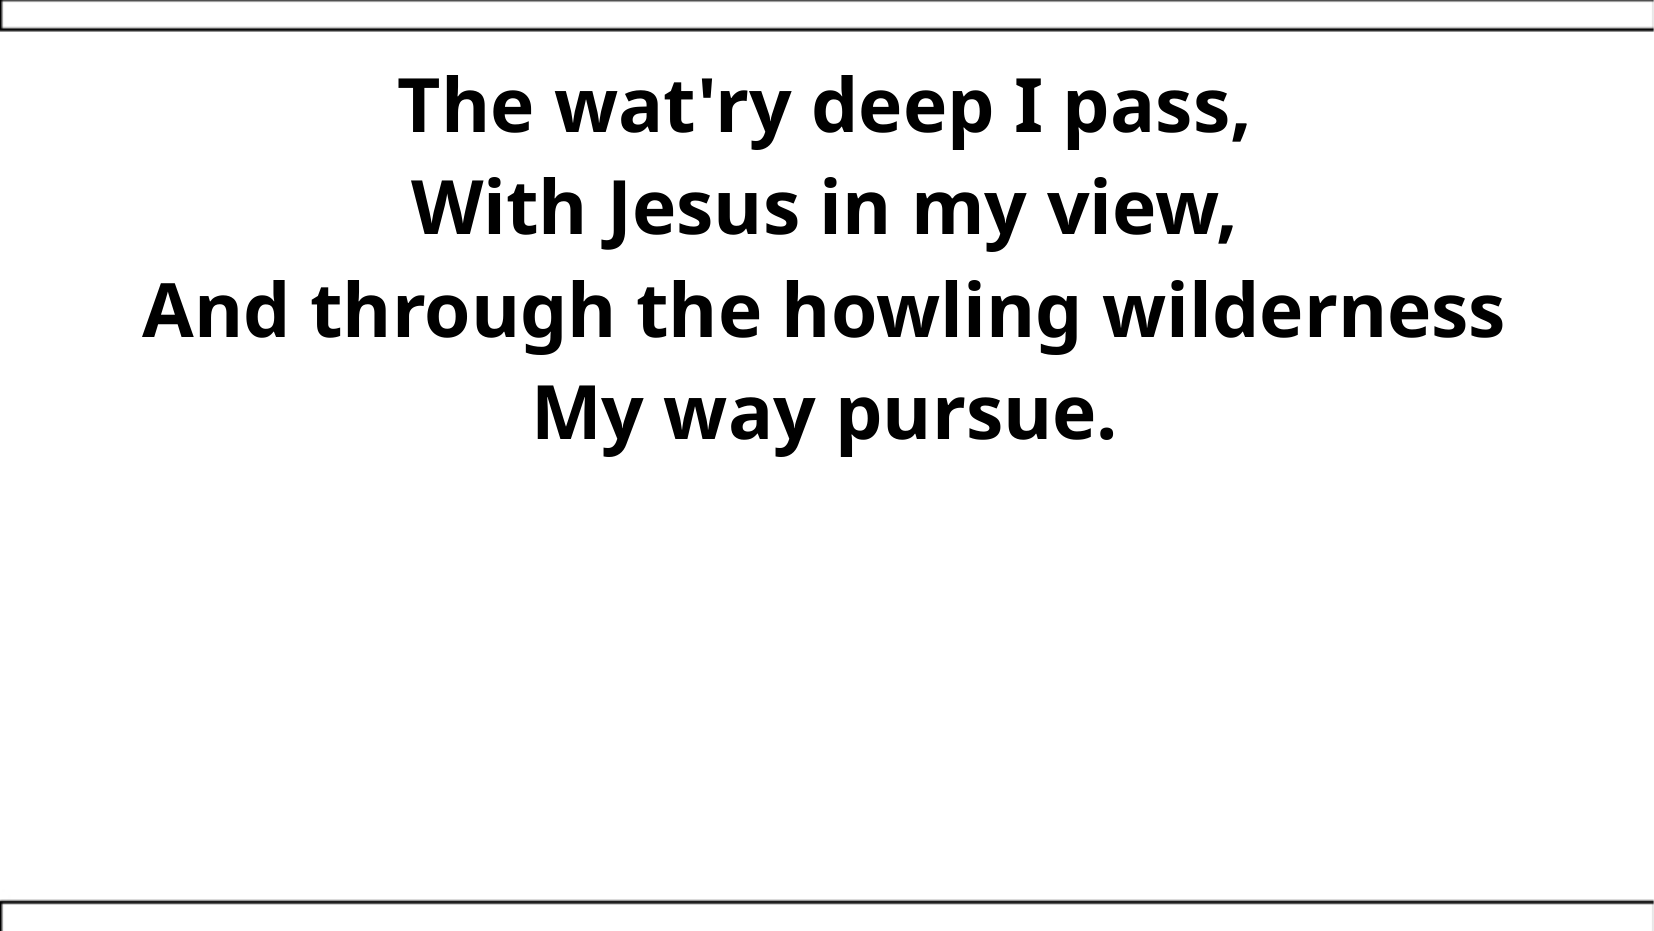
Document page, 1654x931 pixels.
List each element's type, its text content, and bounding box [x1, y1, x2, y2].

picture [0, 0, 1654, 931]
text_box The wat'ry deep I pass, With Jesus in my view, And through the howling wilderness My way pursue. [105, 45, 1546, 460]
